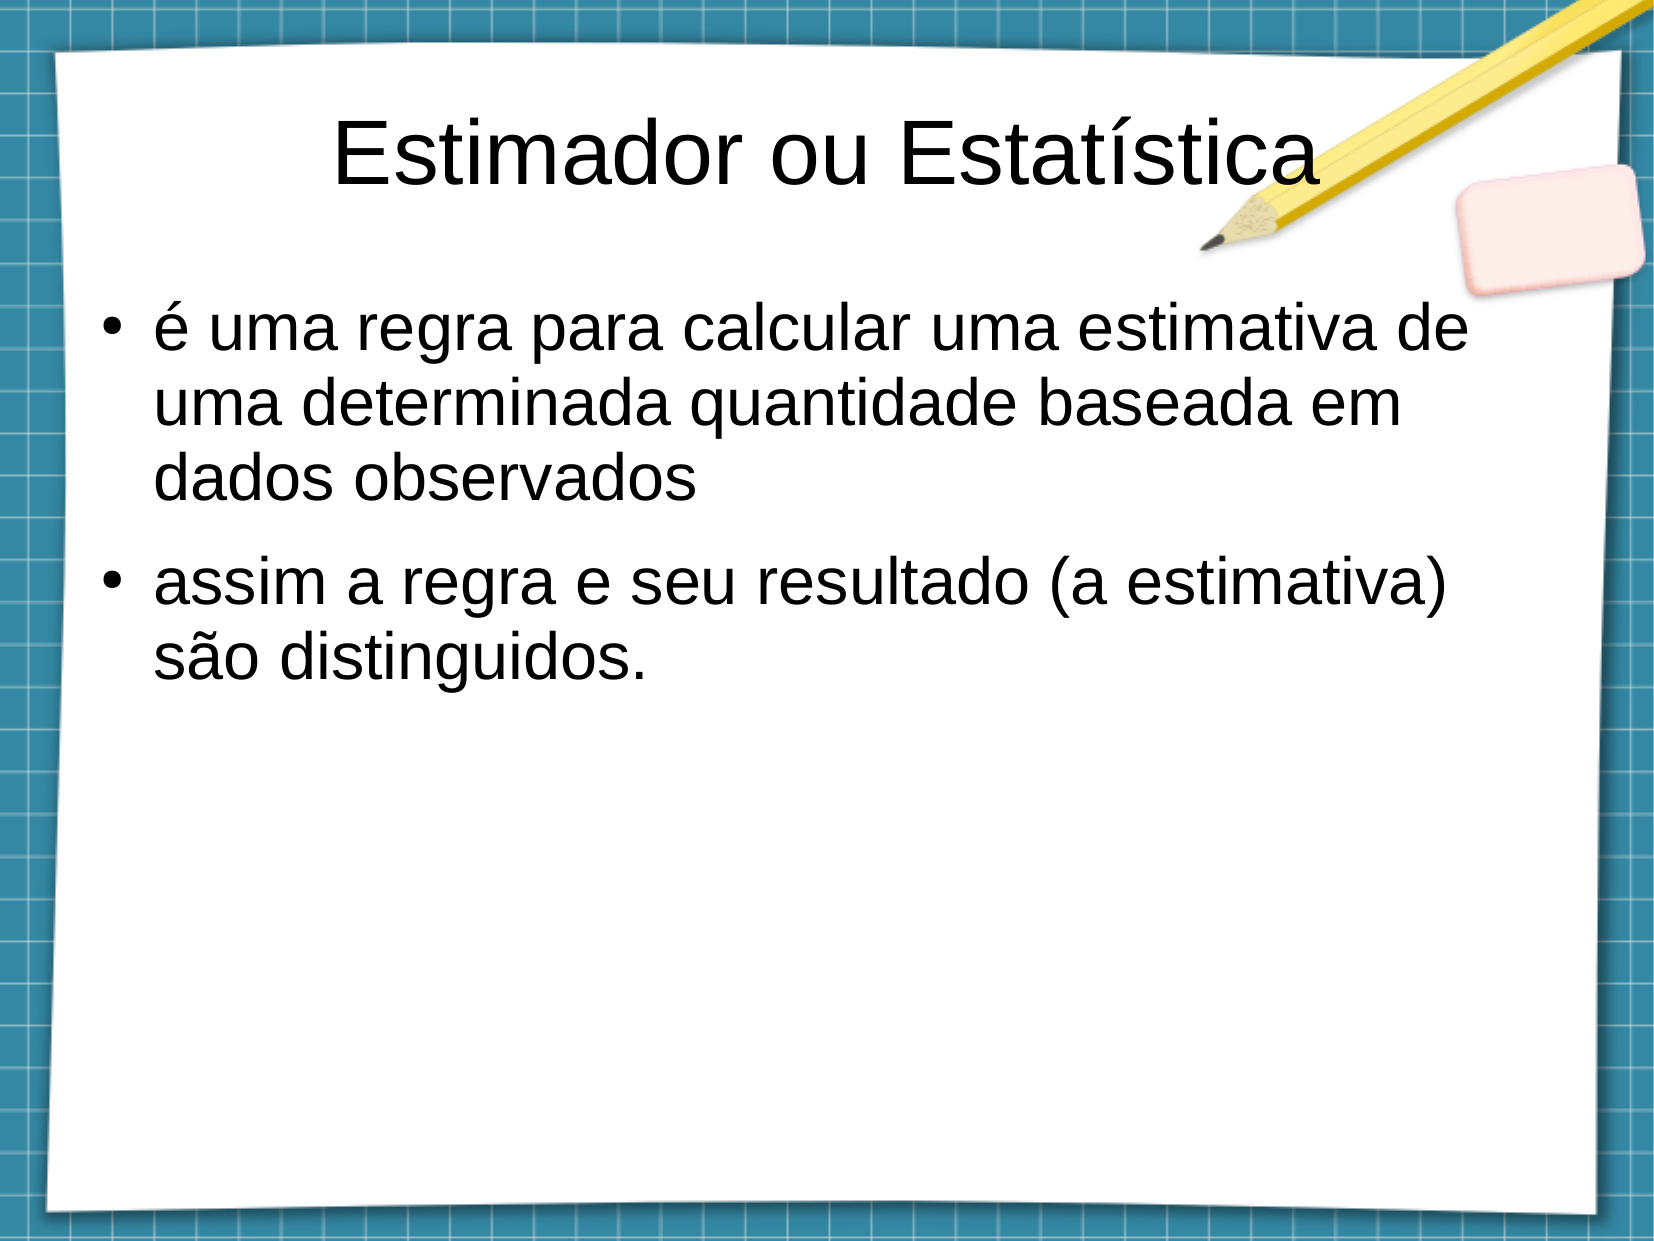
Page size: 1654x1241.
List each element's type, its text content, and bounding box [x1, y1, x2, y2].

picture [0, 0, 1654, 1241]
title Estimador ou Estatística [82, 49, 1571, 257]
list é uma regra para calcular uma estimativa de uma determinada quantidade baseada em dados observados assim a regra e seu resultado (a estimativa) são distinguidos. [82, 290, 1571, 1010]
